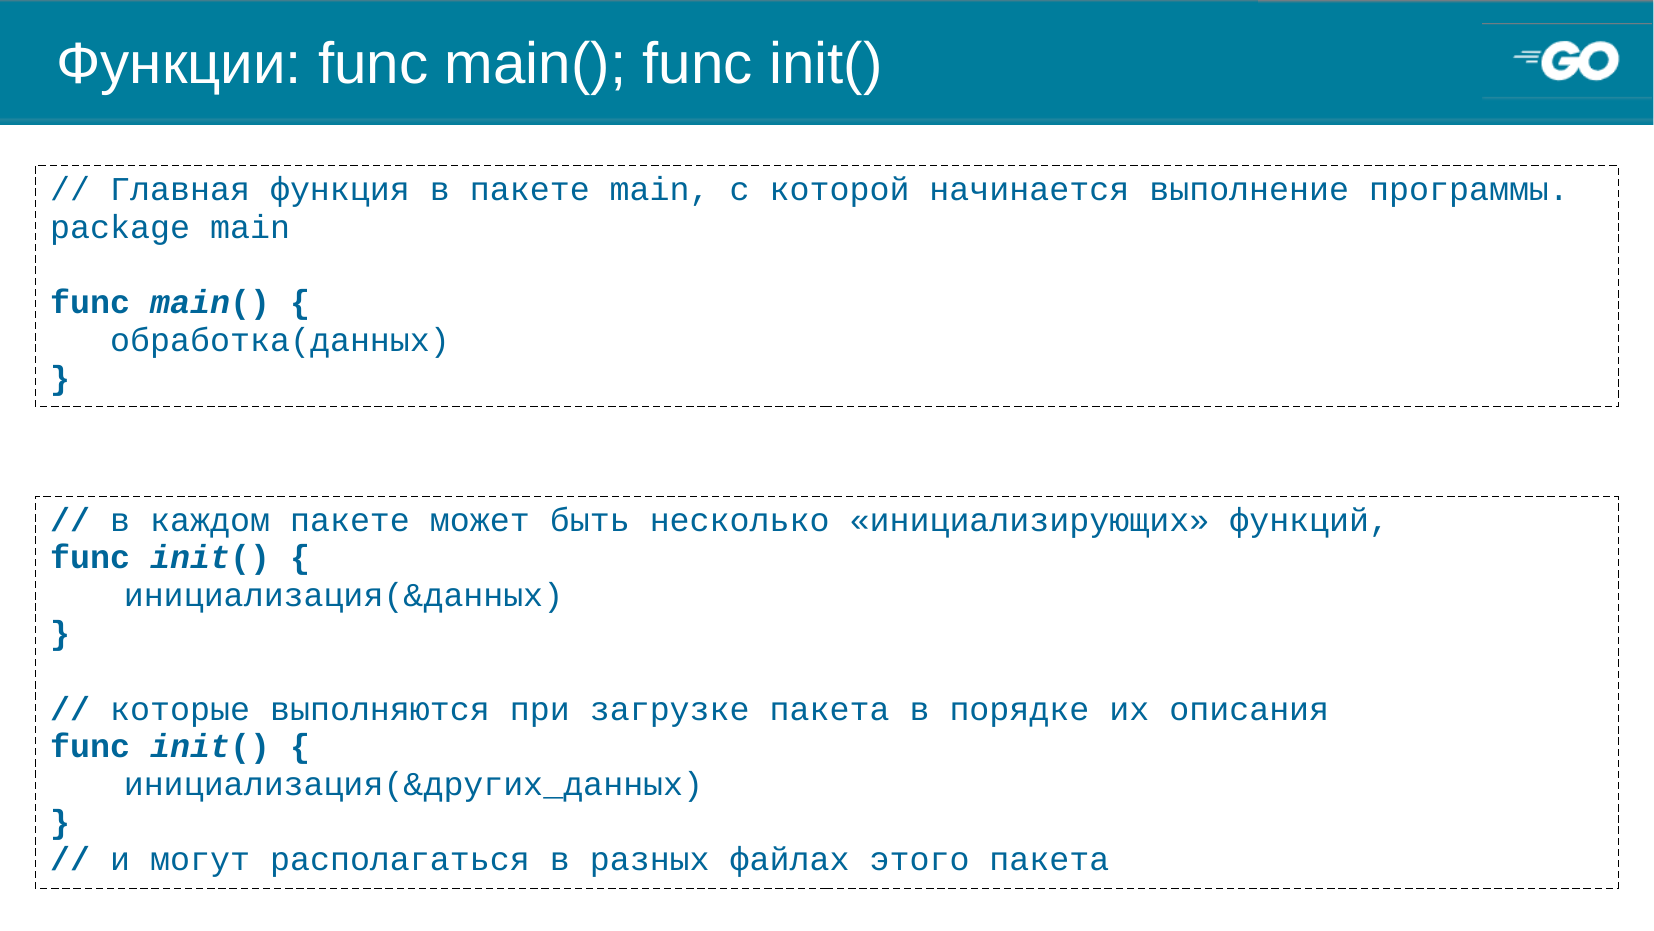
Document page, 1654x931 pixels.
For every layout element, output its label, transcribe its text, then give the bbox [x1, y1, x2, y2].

text_box // Главная функция в пакете main, с которой начинается выполнение программы. package main func main() { обработка(данных) } [35, 165, 1619, 407]
picture [1542, 41, 1619, 81]
text_box // в каждом пакете может быть несколько «инициализирующих» функций, func init() { инициализация(&данных) } // которые выполняются при загрузке пакета в порядке их описания func init() { инициализация(&других_данных) } // и могут располагаться в разных файлах этого пакета [35, 496, 1619, 889]
text_box Функции: func main(); func init() [41, 23, 1495, 104]
